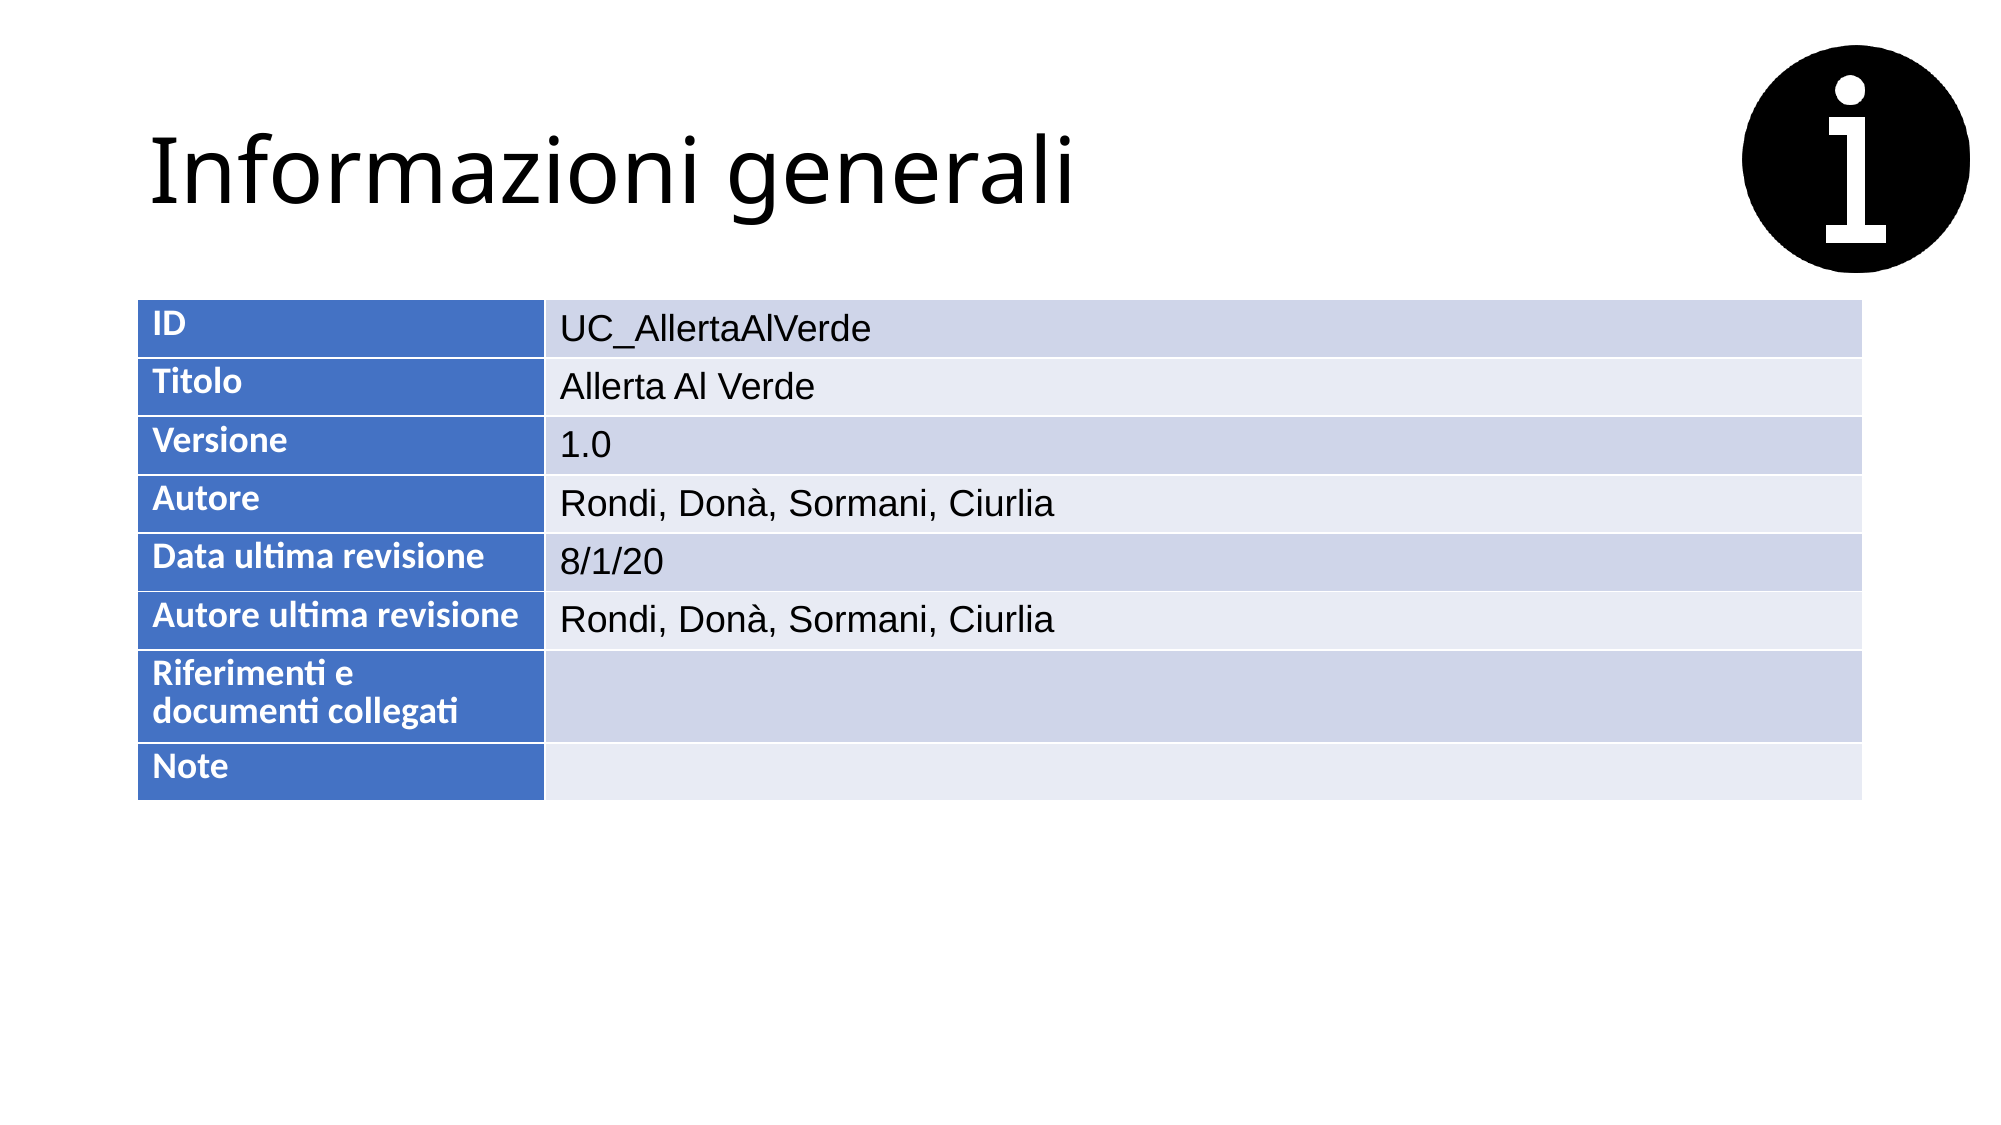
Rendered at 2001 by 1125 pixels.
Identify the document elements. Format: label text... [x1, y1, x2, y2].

table_cell Rondi, Donà, Sormani, Ciurlia [546, 592, 1862, 649]
table_cell 8/1/20 [546, 534, 1862, 591]
table_cell Titolo [138, 359, 544, 415]
table_header UC_AllertaAlVerde [546, 300, 1862, 357]
table_cell Data ultima revisione [138, 534, 544, 591]
table_header ID [138, 300, 544, 357]
title Informazioni generali [134, 64, 1712, 283]
table_cell Note [138, 744, 544, 800]
table_cell [546, 744, 1862, 800]
picture [1712, 15, 2000, 303]
table_cell 1.0 [546, 417, 1862, 474]
table_cell Rondi, Donà, Sormani, Ciurlia [546, 476, 1862, 532]
table_cell Allerta Al Verde [546, 359, 1862, 415]
table_cell Autore [138, 476, 544, 532]
table_cell [546, 651, 1862, 742]
table_cell Riferimenti e documenti collegati [138, 651, 544, 742]
table_cell Autore ultima revisione [138, 592, 544, 649]
table_cell Versione [138, 417, 544, 474]
